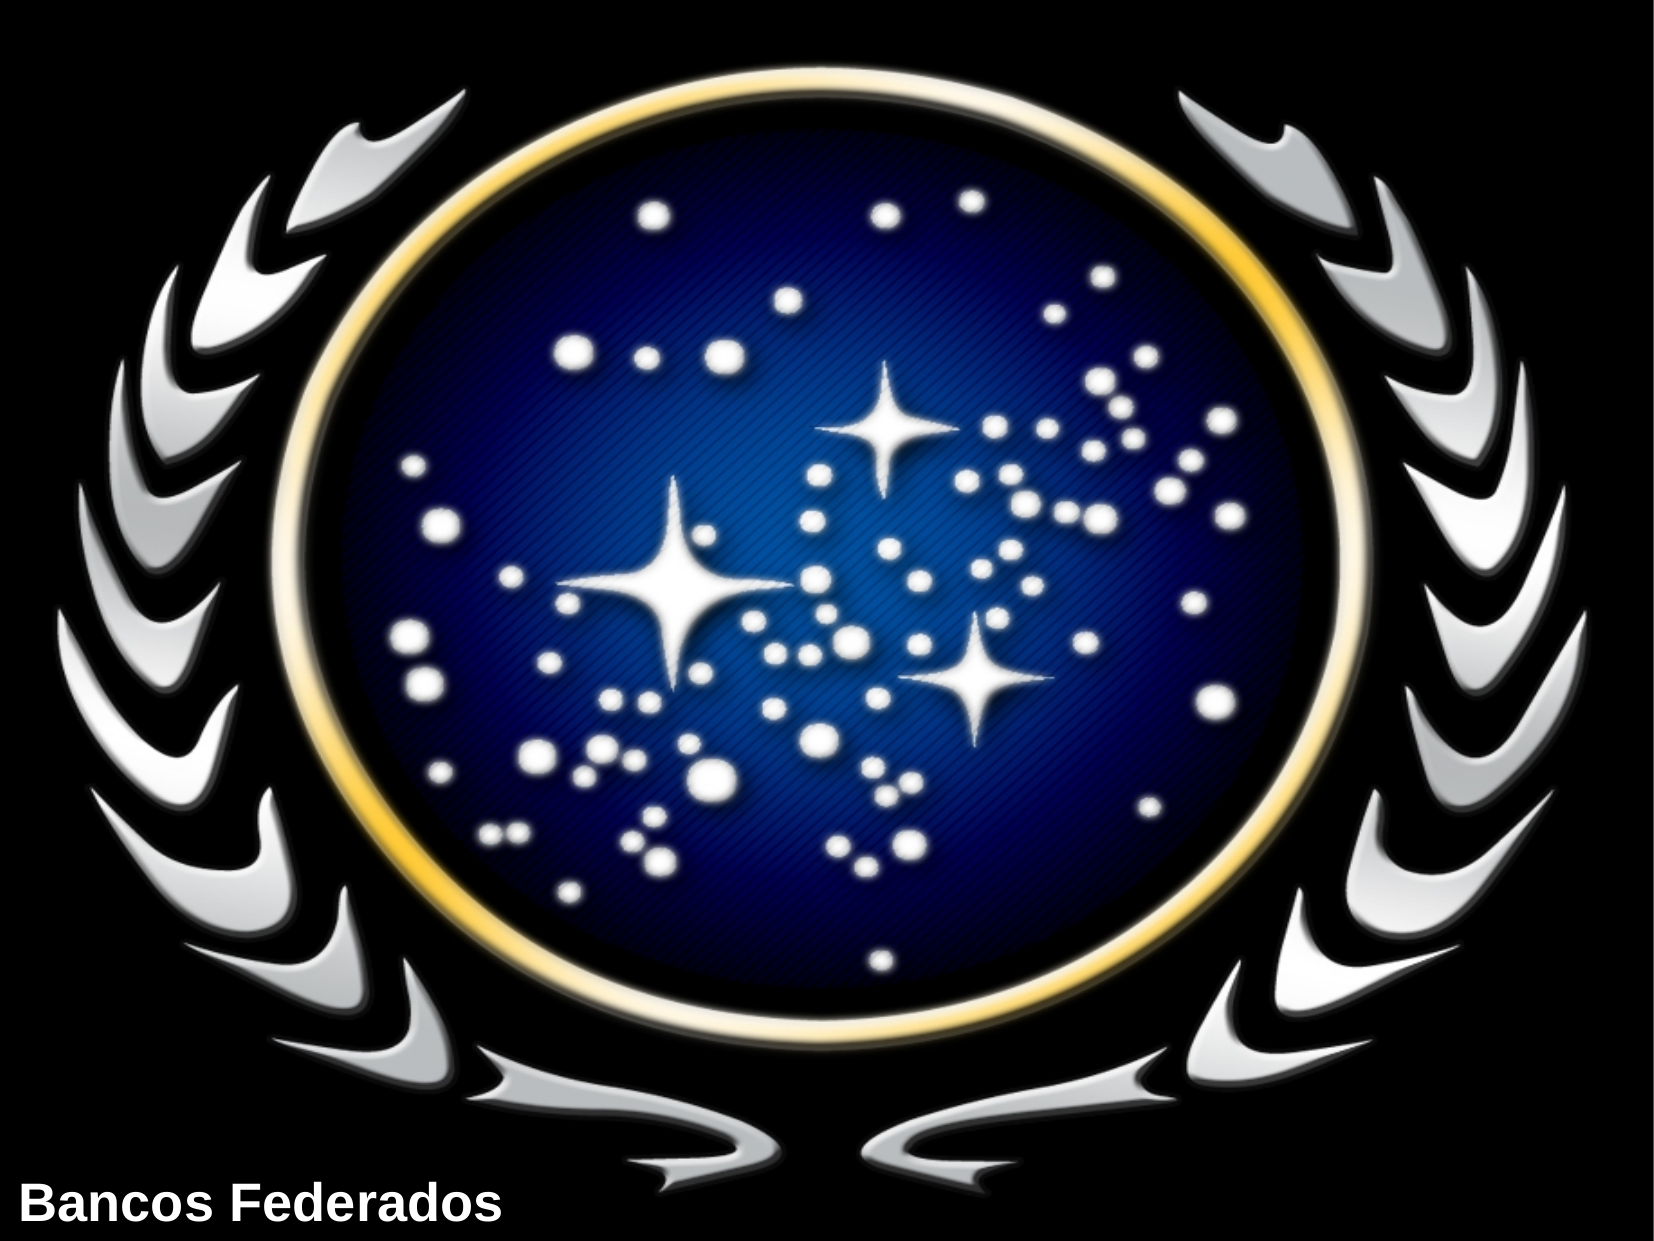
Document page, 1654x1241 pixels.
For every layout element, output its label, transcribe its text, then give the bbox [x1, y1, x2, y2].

text_box Bancos Federados [3, 1164, 520, 1241]
picture [0, 0, 1654, 1241]
